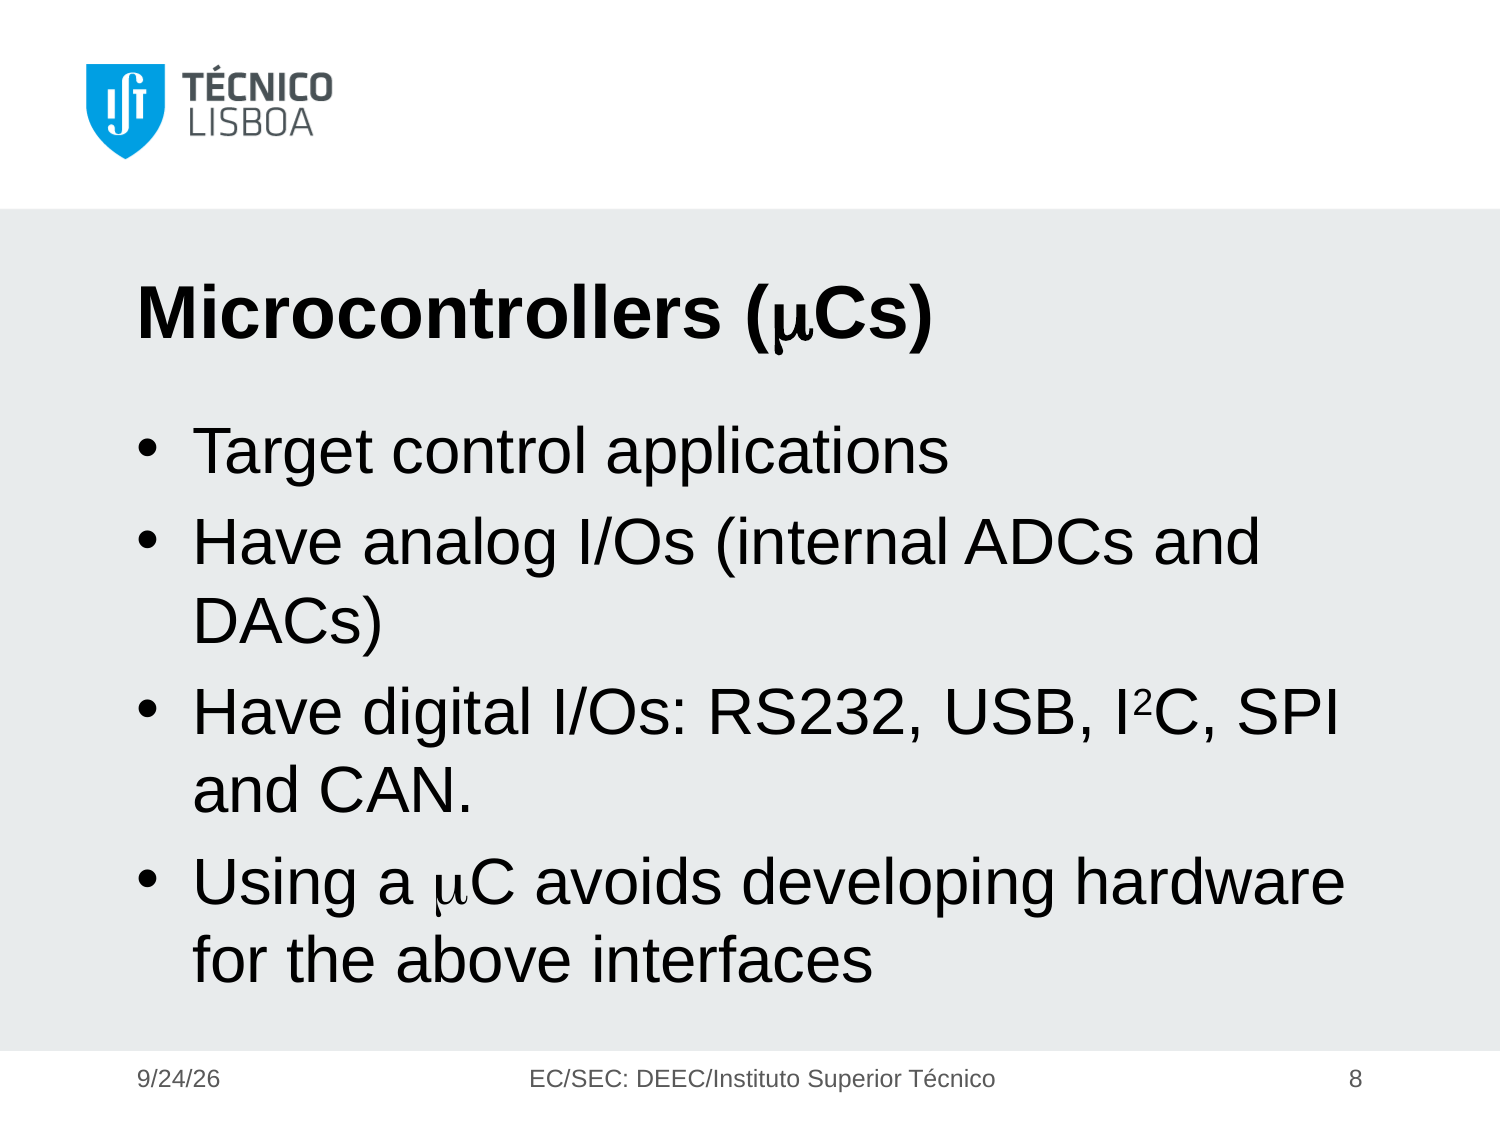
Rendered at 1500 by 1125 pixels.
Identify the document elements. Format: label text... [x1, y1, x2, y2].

list Target control applications Have analog I/Os (internal ADCs and DACs) Have digital I/Os: RS232, USB, I2C, SPI and CAN. Using a mC avoids developing hardware for the above interfaces [121, 400, 1378, 1005]
picture [0, 0, 1500, 1125]
slide_number 10/8/18 [121, 1052, 425, 1103]
slide_number <number> [1077, 1052, 1378, 1103]
title Microcontrollers (mCs) [121, 237, 1378, 381]
footer EC/SEC: DEEC/Instituto Superior Técnico [512, 1052, 1021, 1103]
